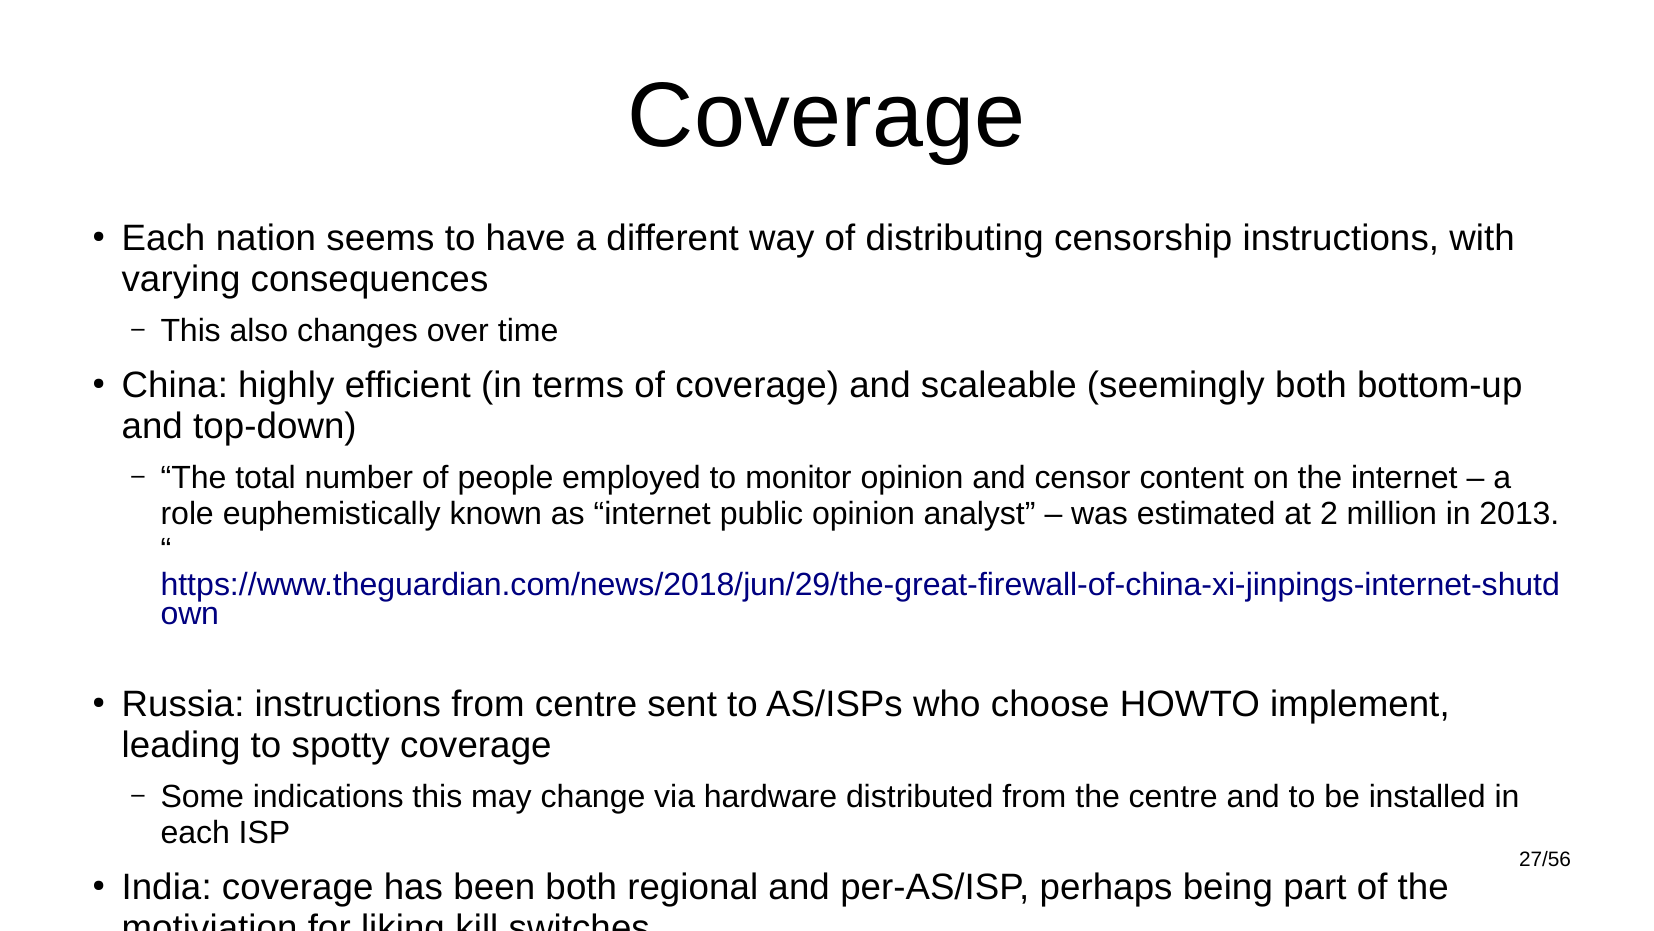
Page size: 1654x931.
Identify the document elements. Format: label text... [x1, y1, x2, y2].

list Each nation seems to have a different way of distributing censorship instructions, with varying consequences This also changes over time China: highly efficient (in terms of coverage) and scaleable (seemingly both bottom-up and top-down) “The total number of people employed to monitor opinion and censor content on the internet – a role euphemistically known as “internet public opinion analyst” – was estimated at 2 million in 2013. “ https://www.theguardian.com/news/2018/jun/29/the-great-firewall-of-china-xi-jinpings-internet-shutdown Russia: instructions from centre sent to AS/ISPs who choose HOWTO implement, leading to spotty coverage Some indications this may change via hardware distributed from the centre and to be installed in each ISP India: coverage has been both regional and per-AS/ISP, perhaps being part of the motiviation for liking kill switches [82, 217, 1571, 931]
title Coverage [82, 37, 1571, 193]
